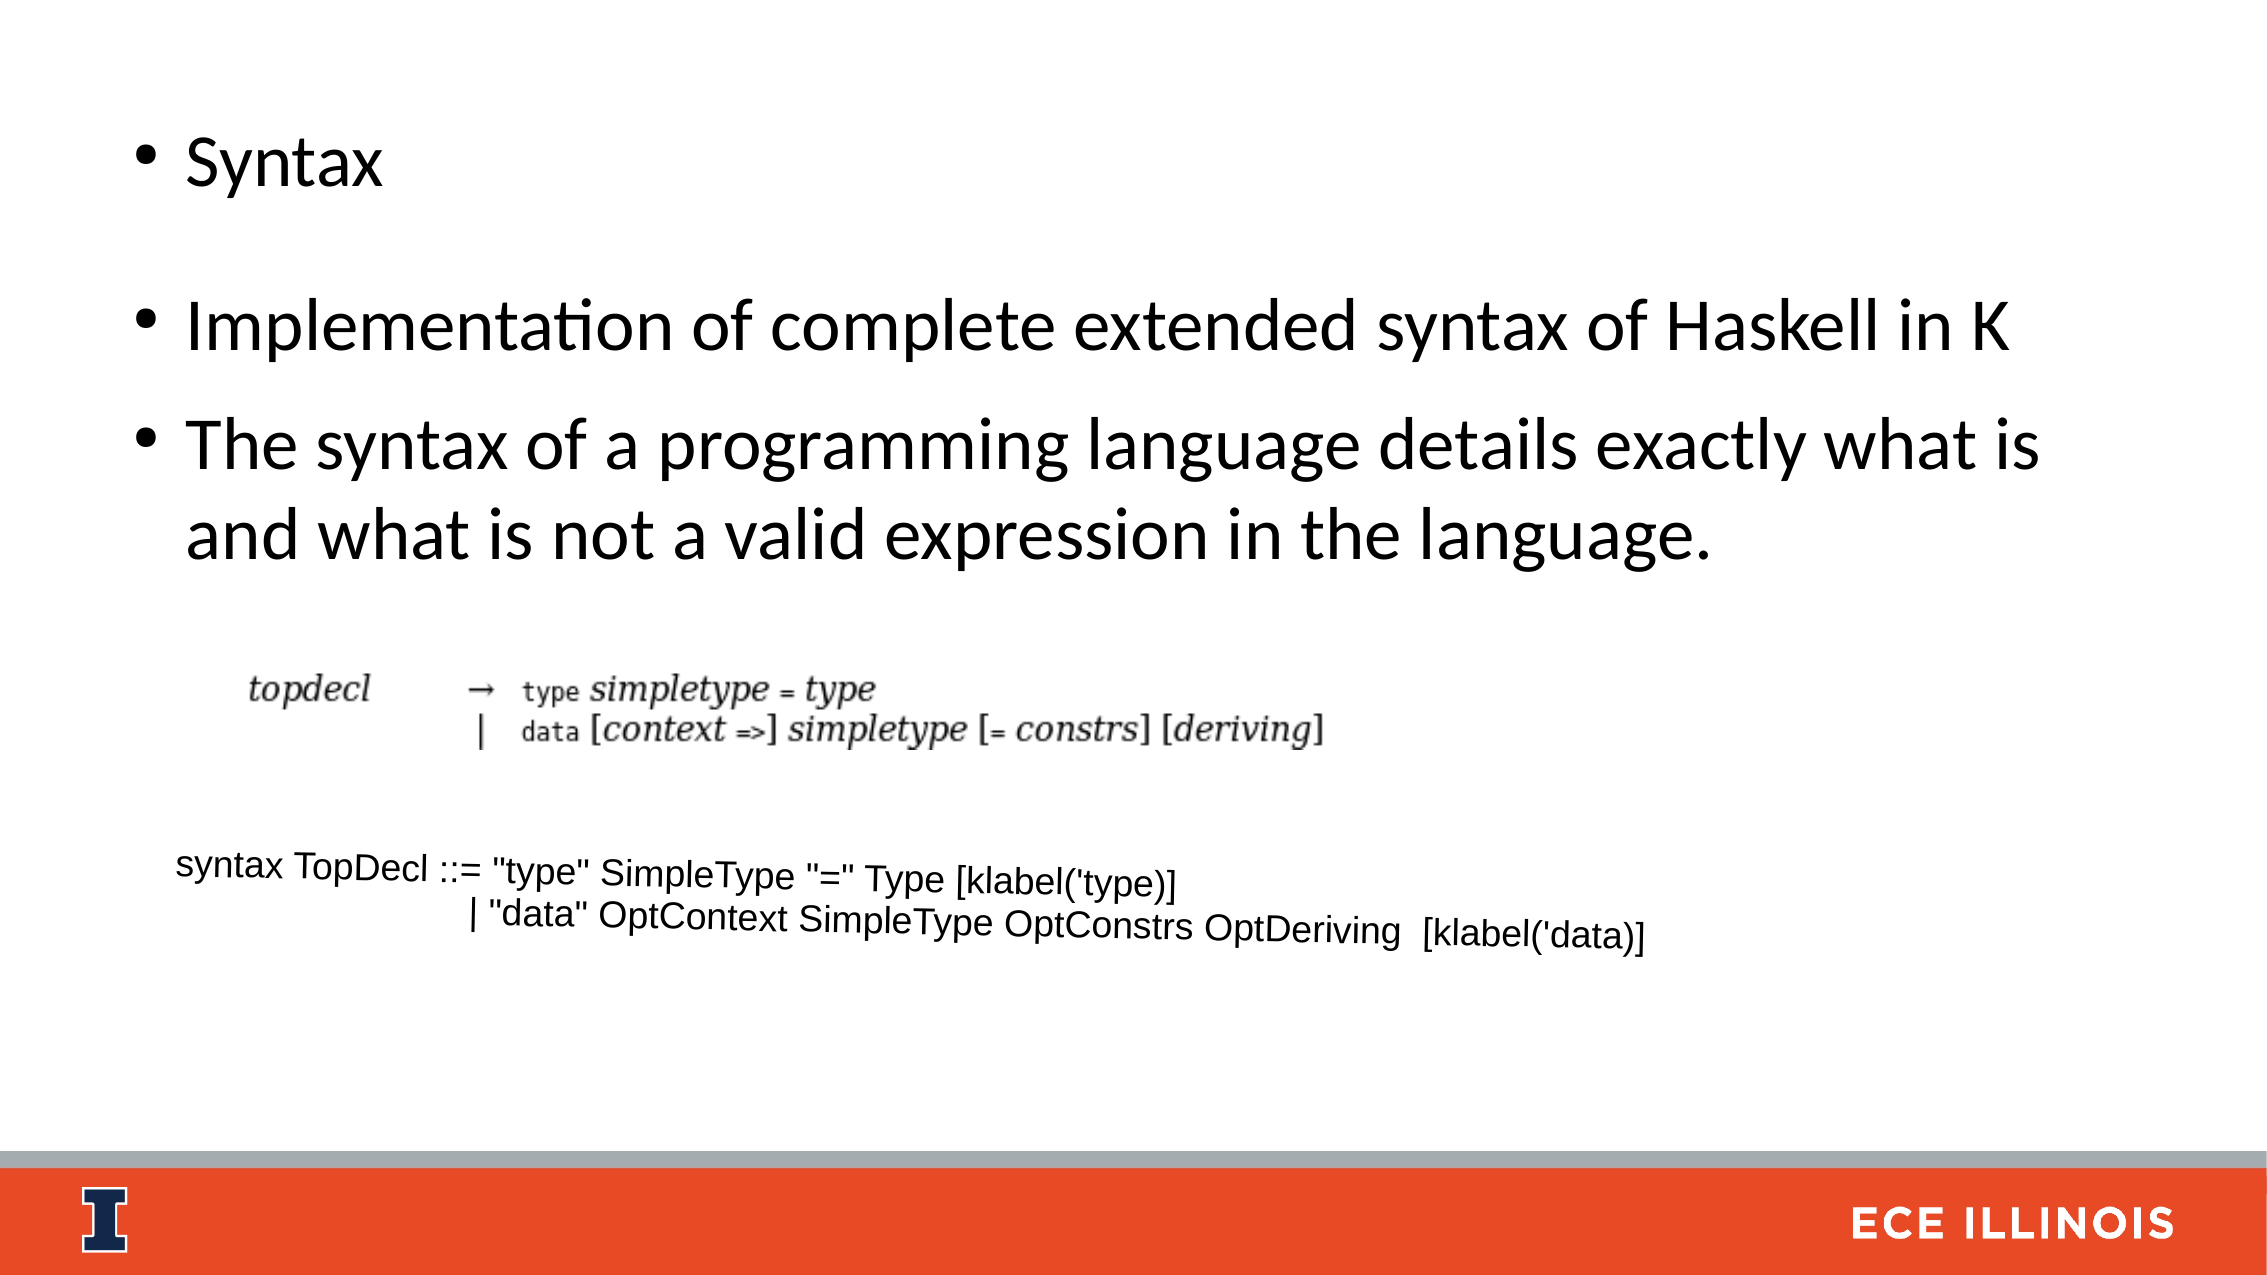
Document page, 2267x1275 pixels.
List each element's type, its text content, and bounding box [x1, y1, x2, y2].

picture [0, 1151, 2267, 1258]
list Syntax [100, 104, 2173, 224]
list Implementation of complete extended syntax of Haskell in K The syntax of a programming language details exactly what is and what is not a valid expression in the language. [100, 267, 2184, 1102]
text_box syntax TopDecl ::= "type" SimpleType "=" Type [klabel('type)] | "data" OptContext SimpleType OptConstrs OptDeriving [klabel('data)] [116, 834, 2055, 996]
picture [234, 672, 1606, 751]
picture [1853, 1206, 2173, 1239]
